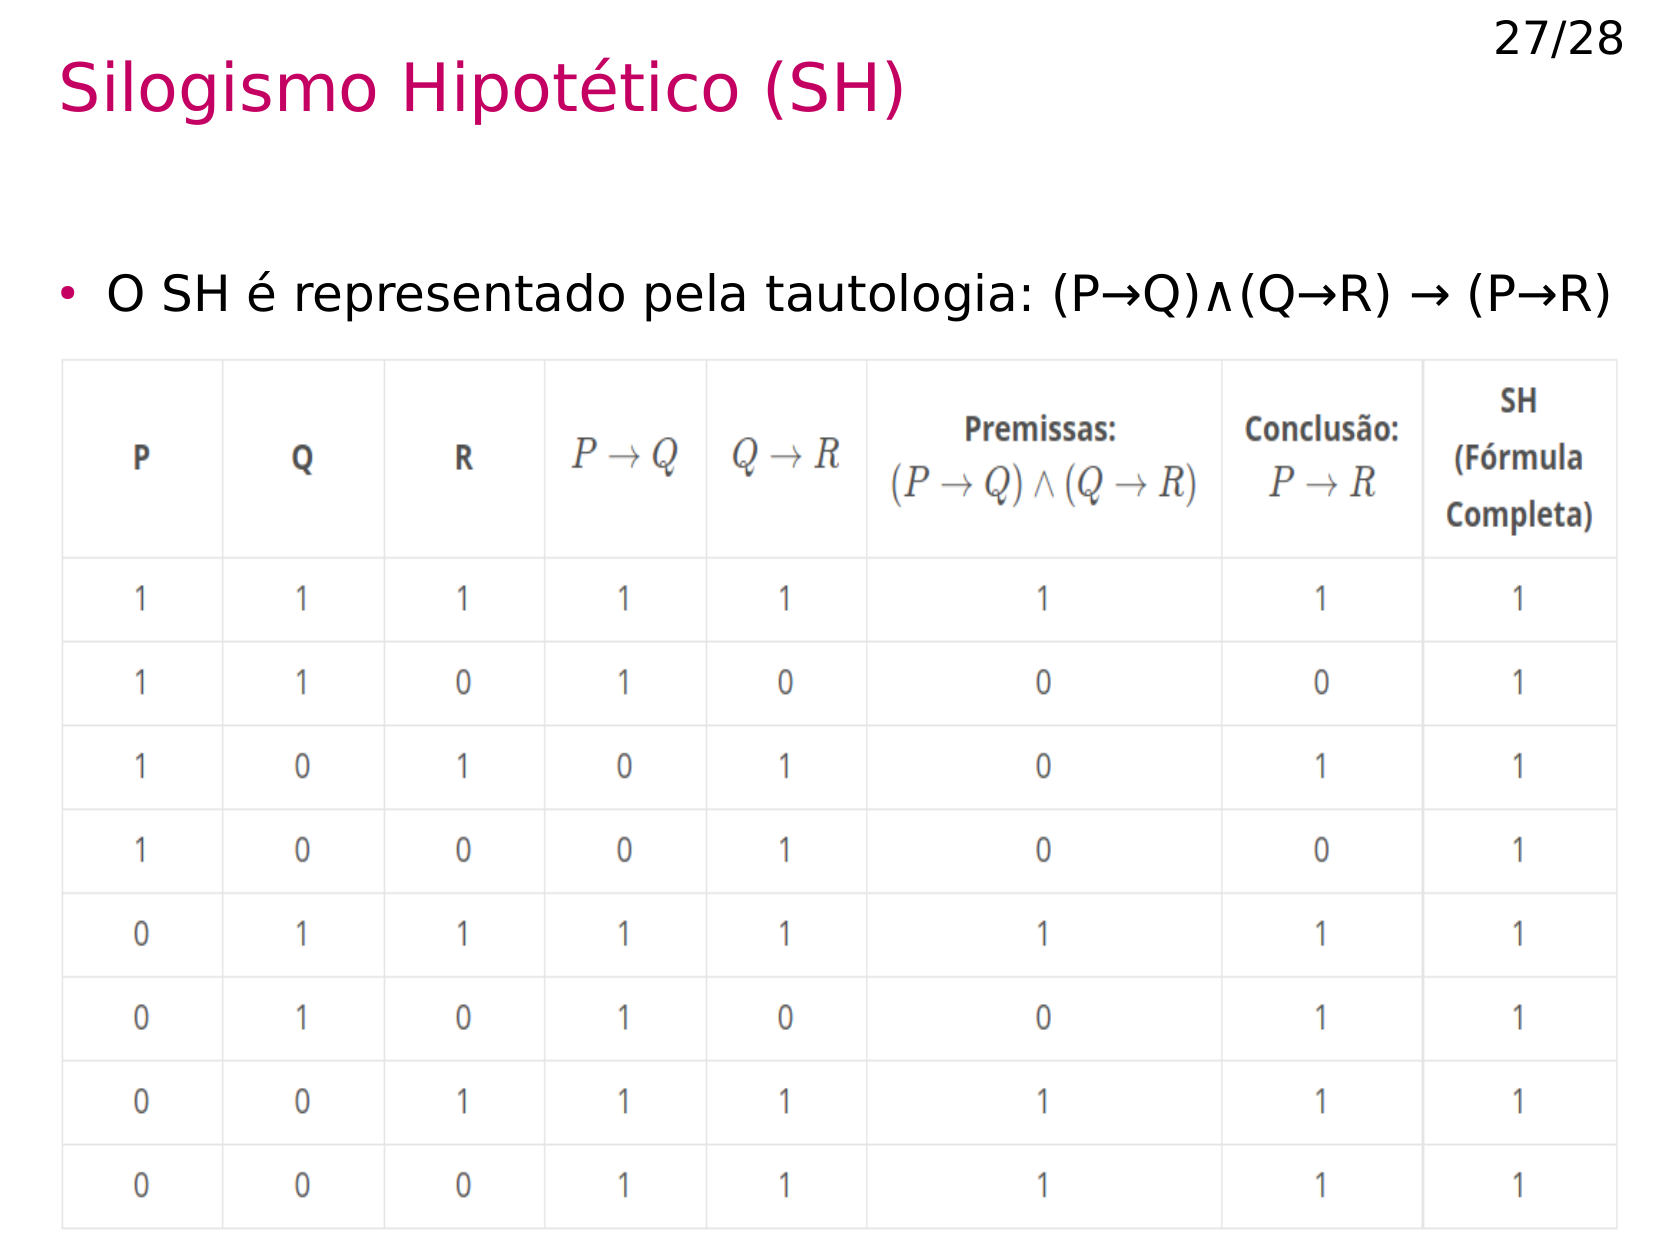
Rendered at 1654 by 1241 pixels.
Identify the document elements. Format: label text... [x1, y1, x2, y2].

title Silogismo Hipotético (SH) [59, 29, 1625, 148]
list O SH é representado pela tautologia: (P→Q)∧(Q→R) → (P→R) [59, 236, 1625, 354]
picture [59, 354, 1625, 1235]
